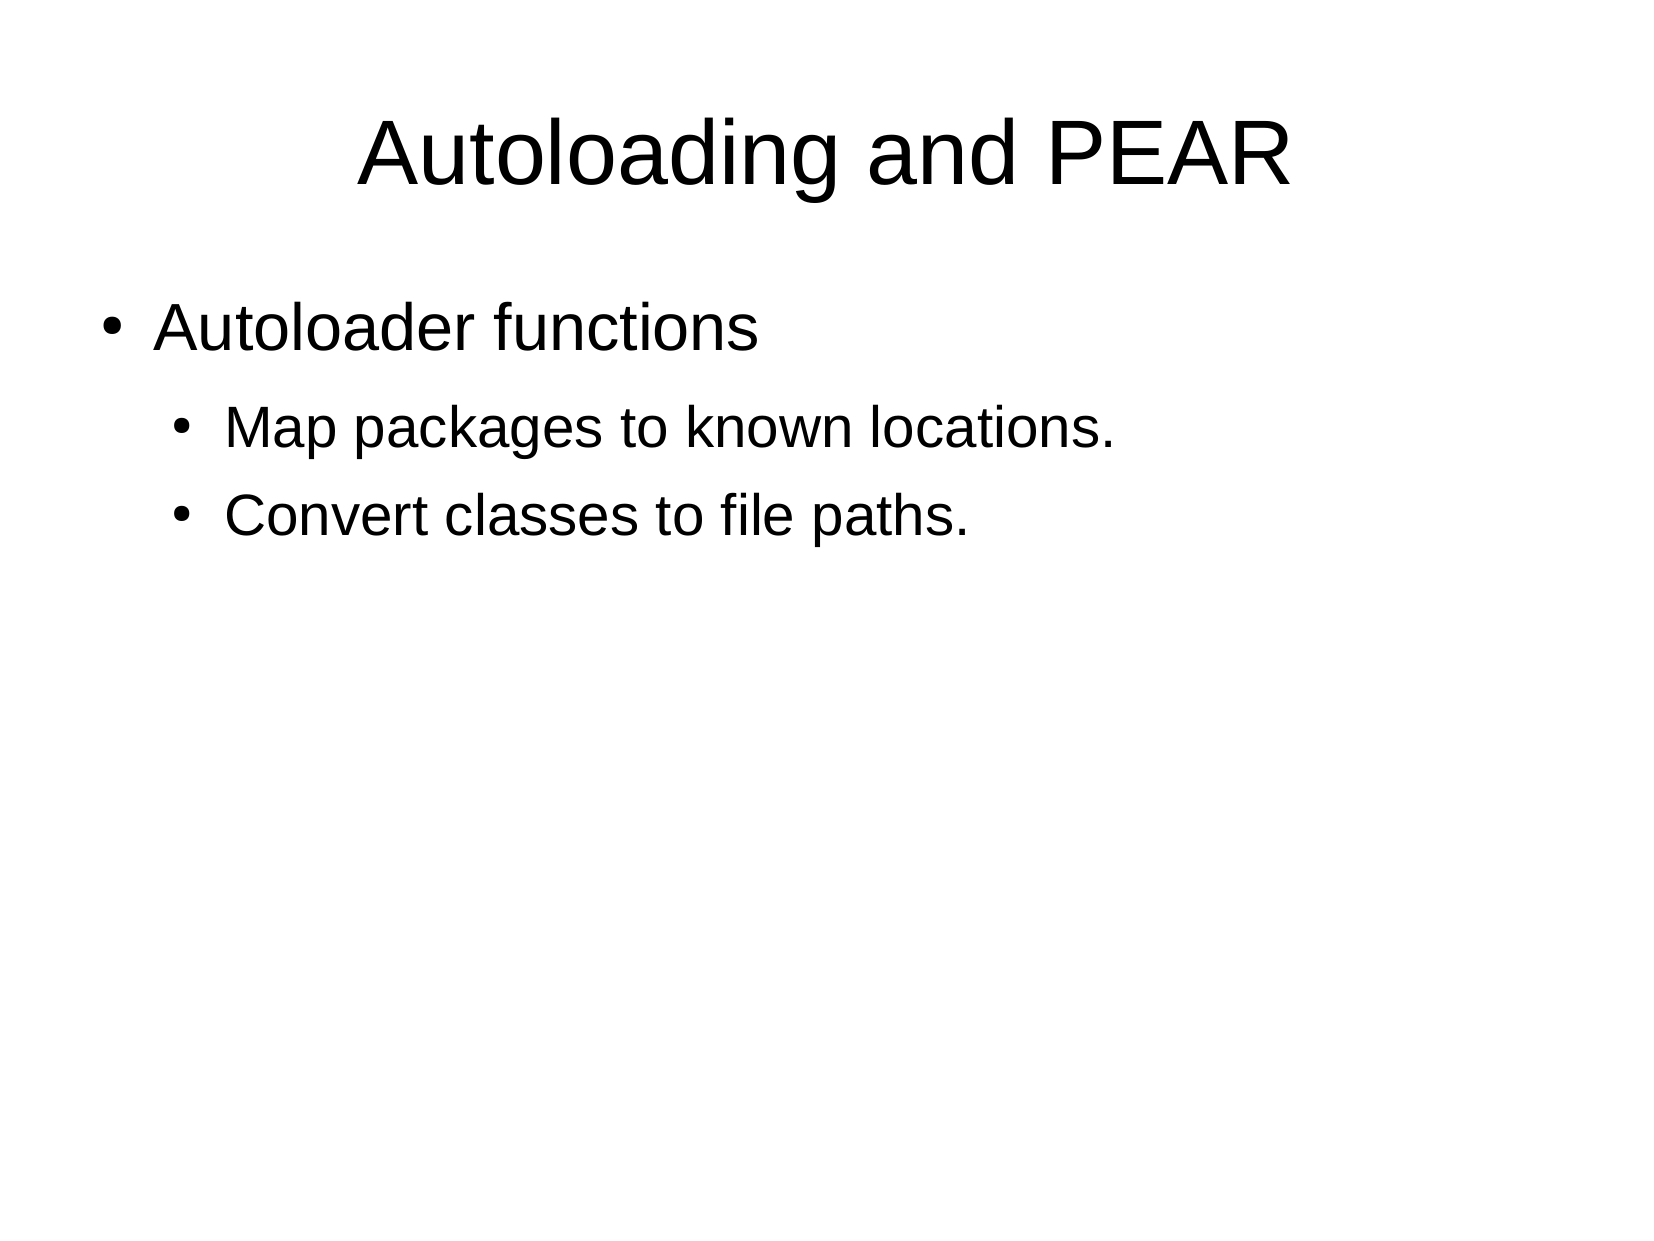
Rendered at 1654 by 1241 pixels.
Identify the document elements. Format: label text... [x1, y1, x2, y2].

title Autoloading and PEAR [82, 56, 1571, 250]
list Autoloader functions Map packages to known locations. Convert classes to file paths. [82, 290, 1571, 1094]
